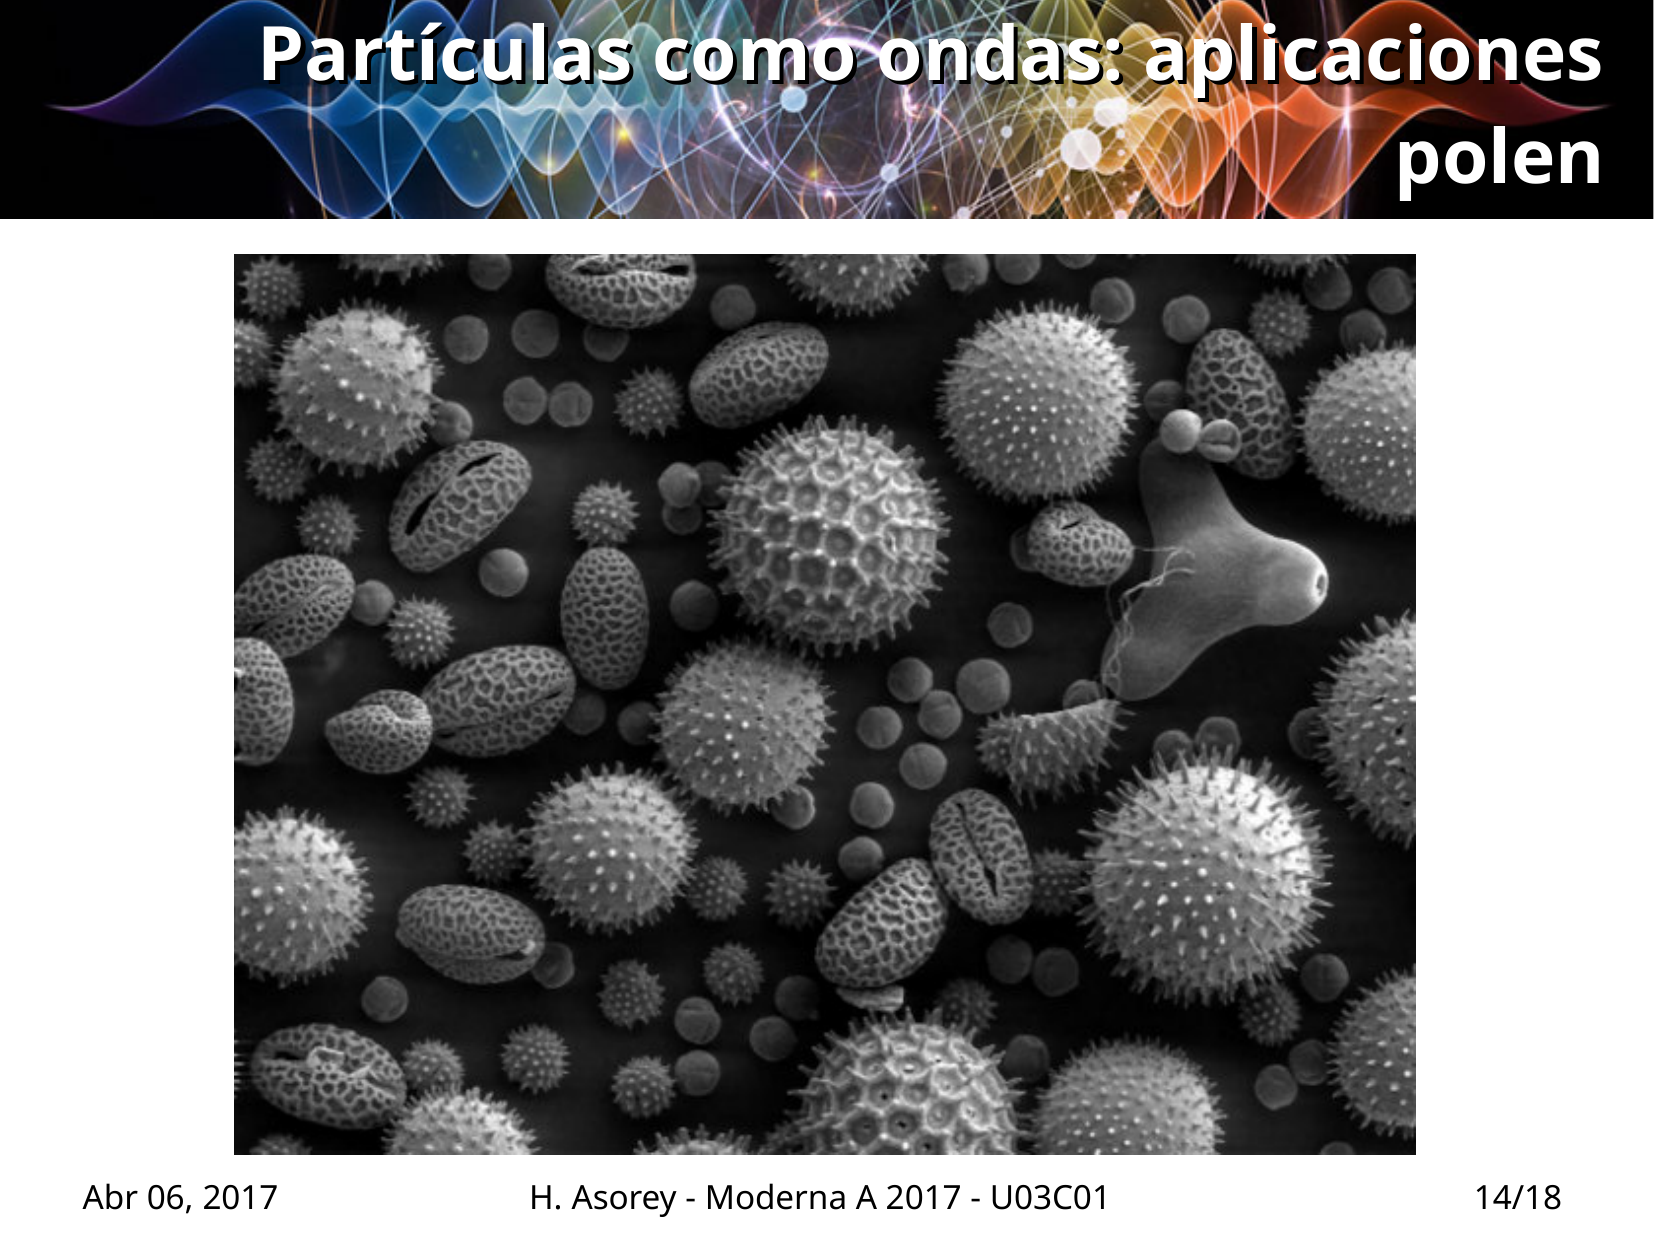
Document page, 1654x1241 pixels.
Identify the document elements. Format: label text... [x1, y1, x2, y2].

title Partículas como ondas: aplicaciones polen [45, 11, 1606, 195]
picture [0, 0, 1654, 219]
picture [234, 254, 1416, 1156]
